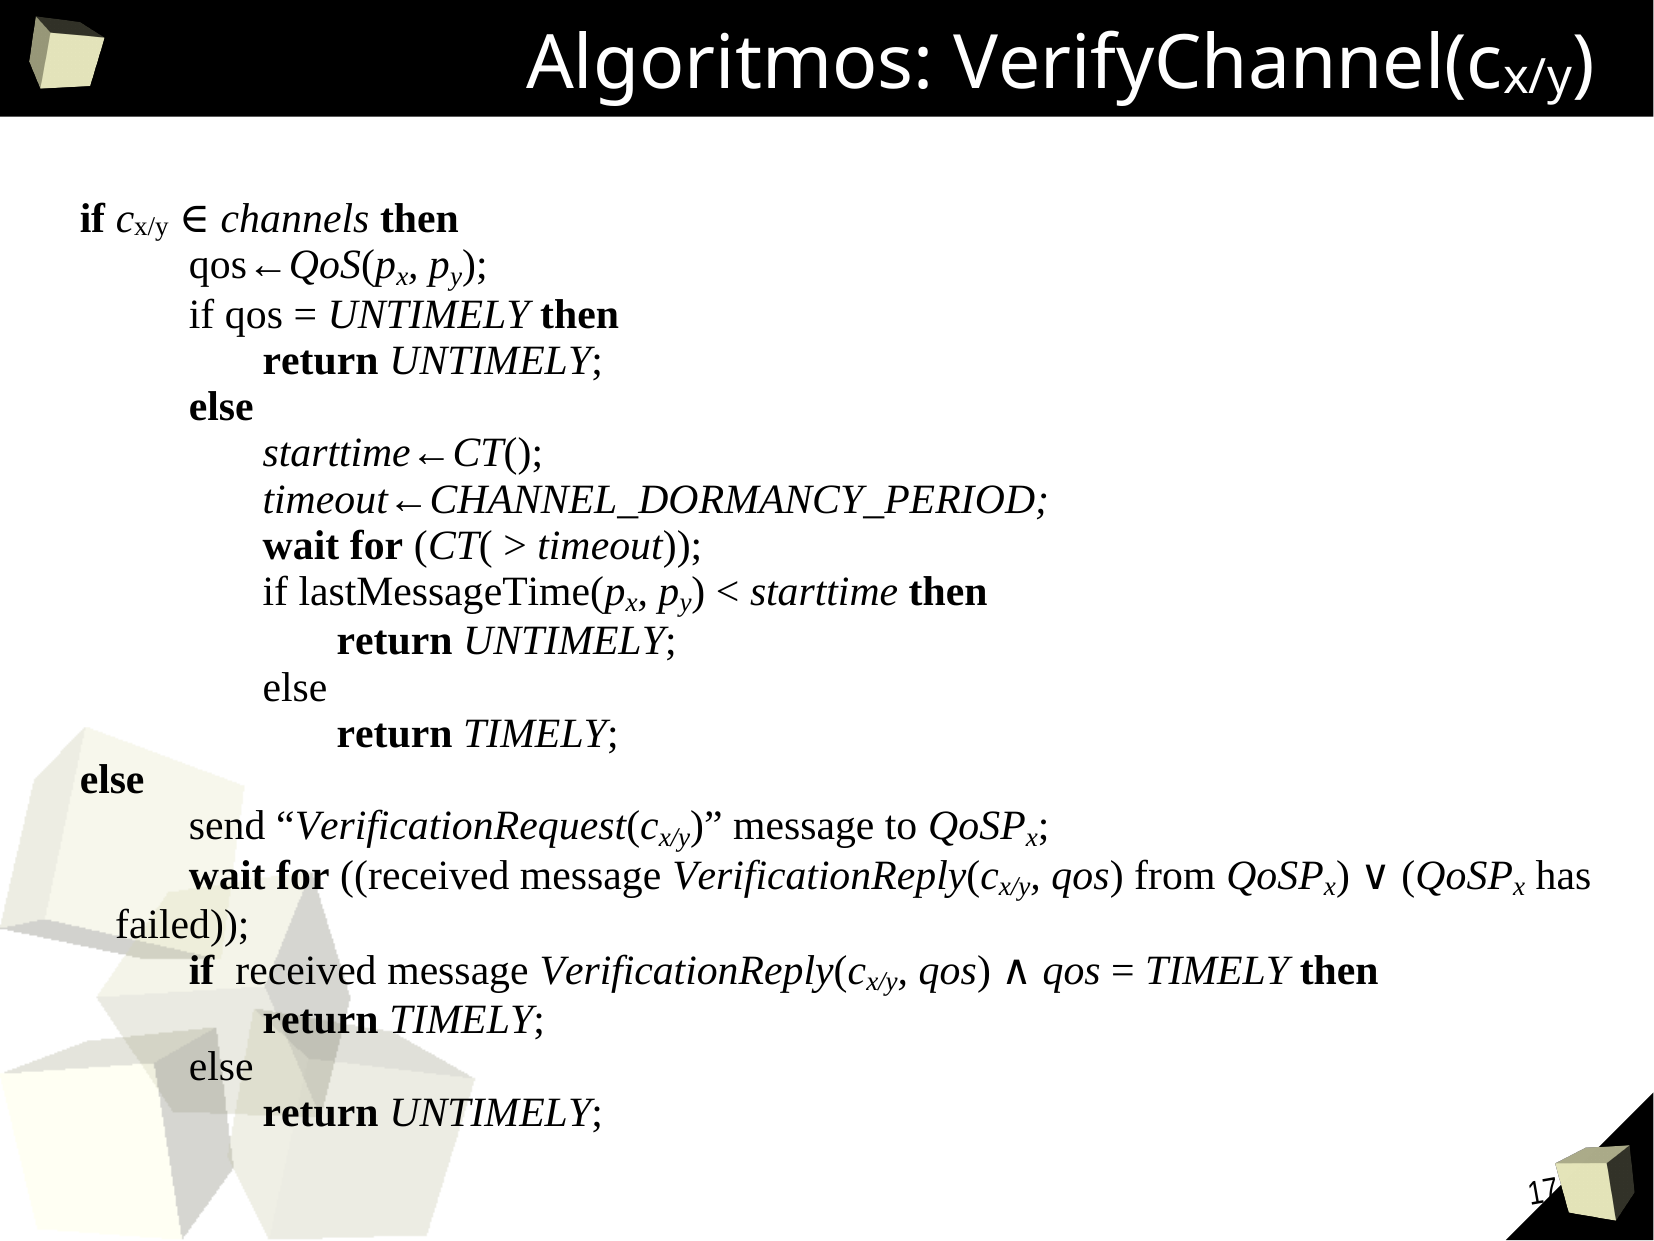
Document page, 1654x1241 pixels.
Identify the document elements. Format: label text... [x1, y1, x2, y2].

picture [0, 726, 477, 1241]
subtitle if cx/y ∈ channels then qos←QoS(px, py); if qos = UNTIMELY then return UNTIMELY; else starttime←CT(); timeout←CHANNEL_DORMANCY_PERIOD; wait for (CT( > timeout)); if lastMessageTime(px, py) < starttime then return UNTIMELY; else return TIMELY; else send “VerificationRequest(cx/y)” message to QoSPx; wait for ((received message VerificationReply(cx/y, qos) from QoSPx) ∨ (QoSPx has failed)); if received message VerificationReply(cx/y, qos) ∧ qos = TIMELY then return TIMELY; else return UNTIMELY; [44, 189, 1611, 1142]
title Algoritmos: VerifyChannel(cx/y) [118, 5, 1595, 113]
